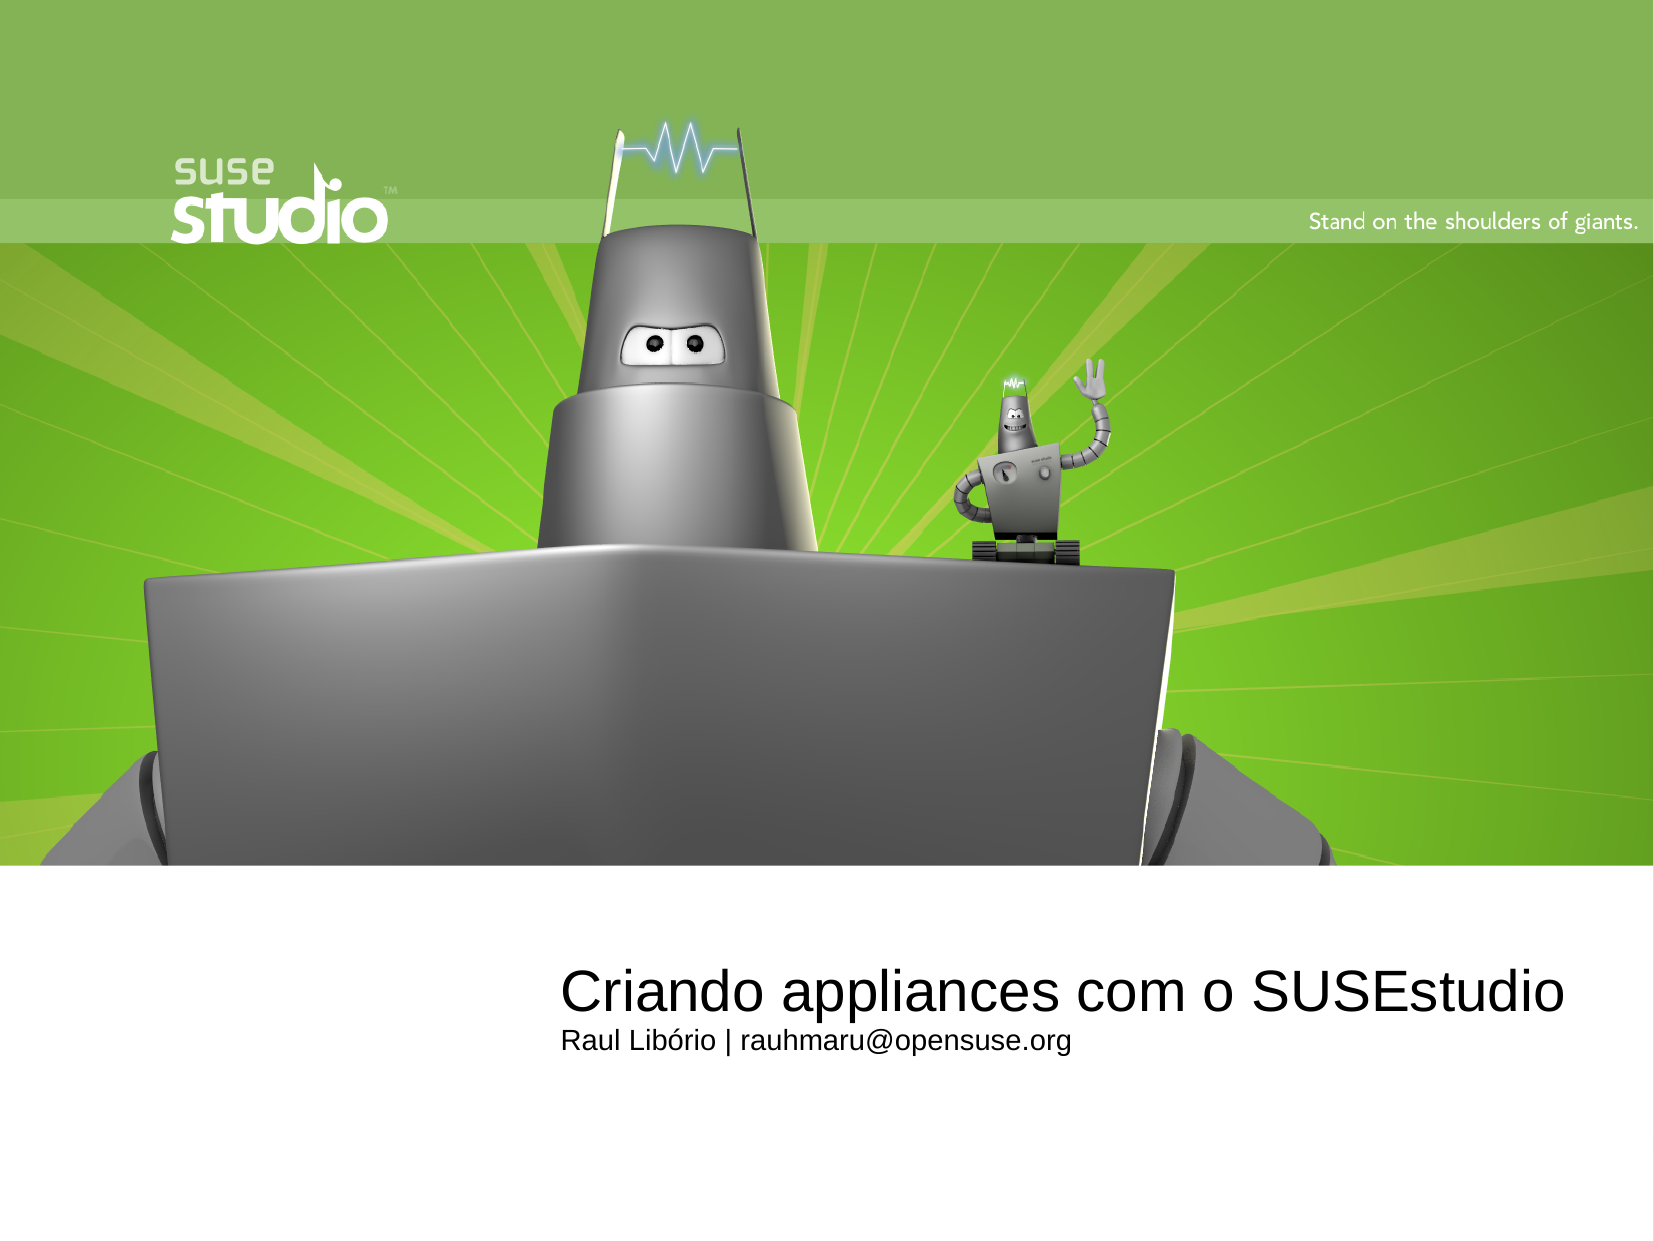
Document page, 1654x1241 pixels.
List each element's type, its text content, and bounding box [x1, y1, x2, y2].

text_box Criando appliances com o SUSEstudio Raul Libório | rauhmaru@opensuse.org [560, 939, 1588, 1077]
text_box [0, 865, 1654, 1241]
picture [0, 0, 1654, 865]
